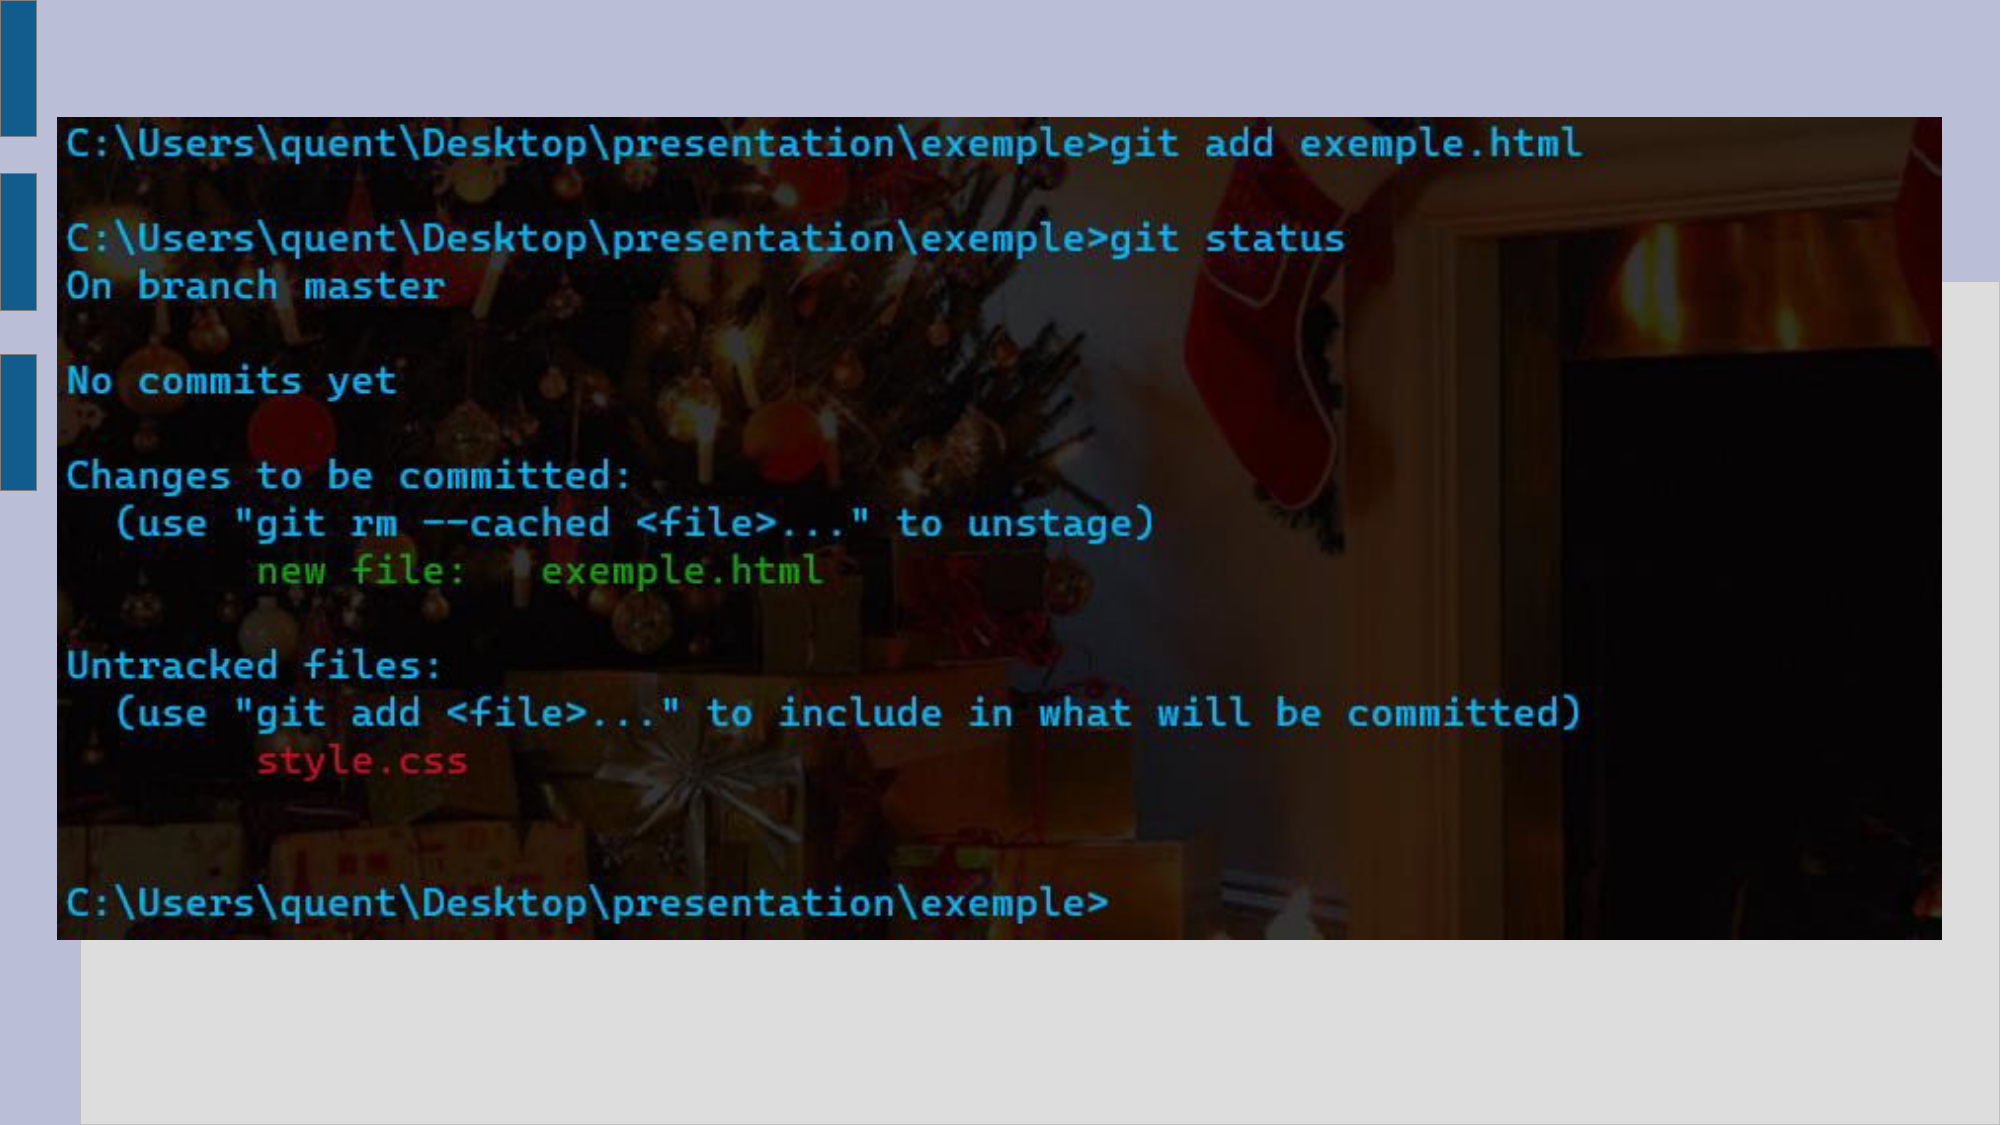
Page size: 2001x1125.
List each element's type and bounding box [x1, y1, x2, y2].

picture [57, 117, 1942, 940]
